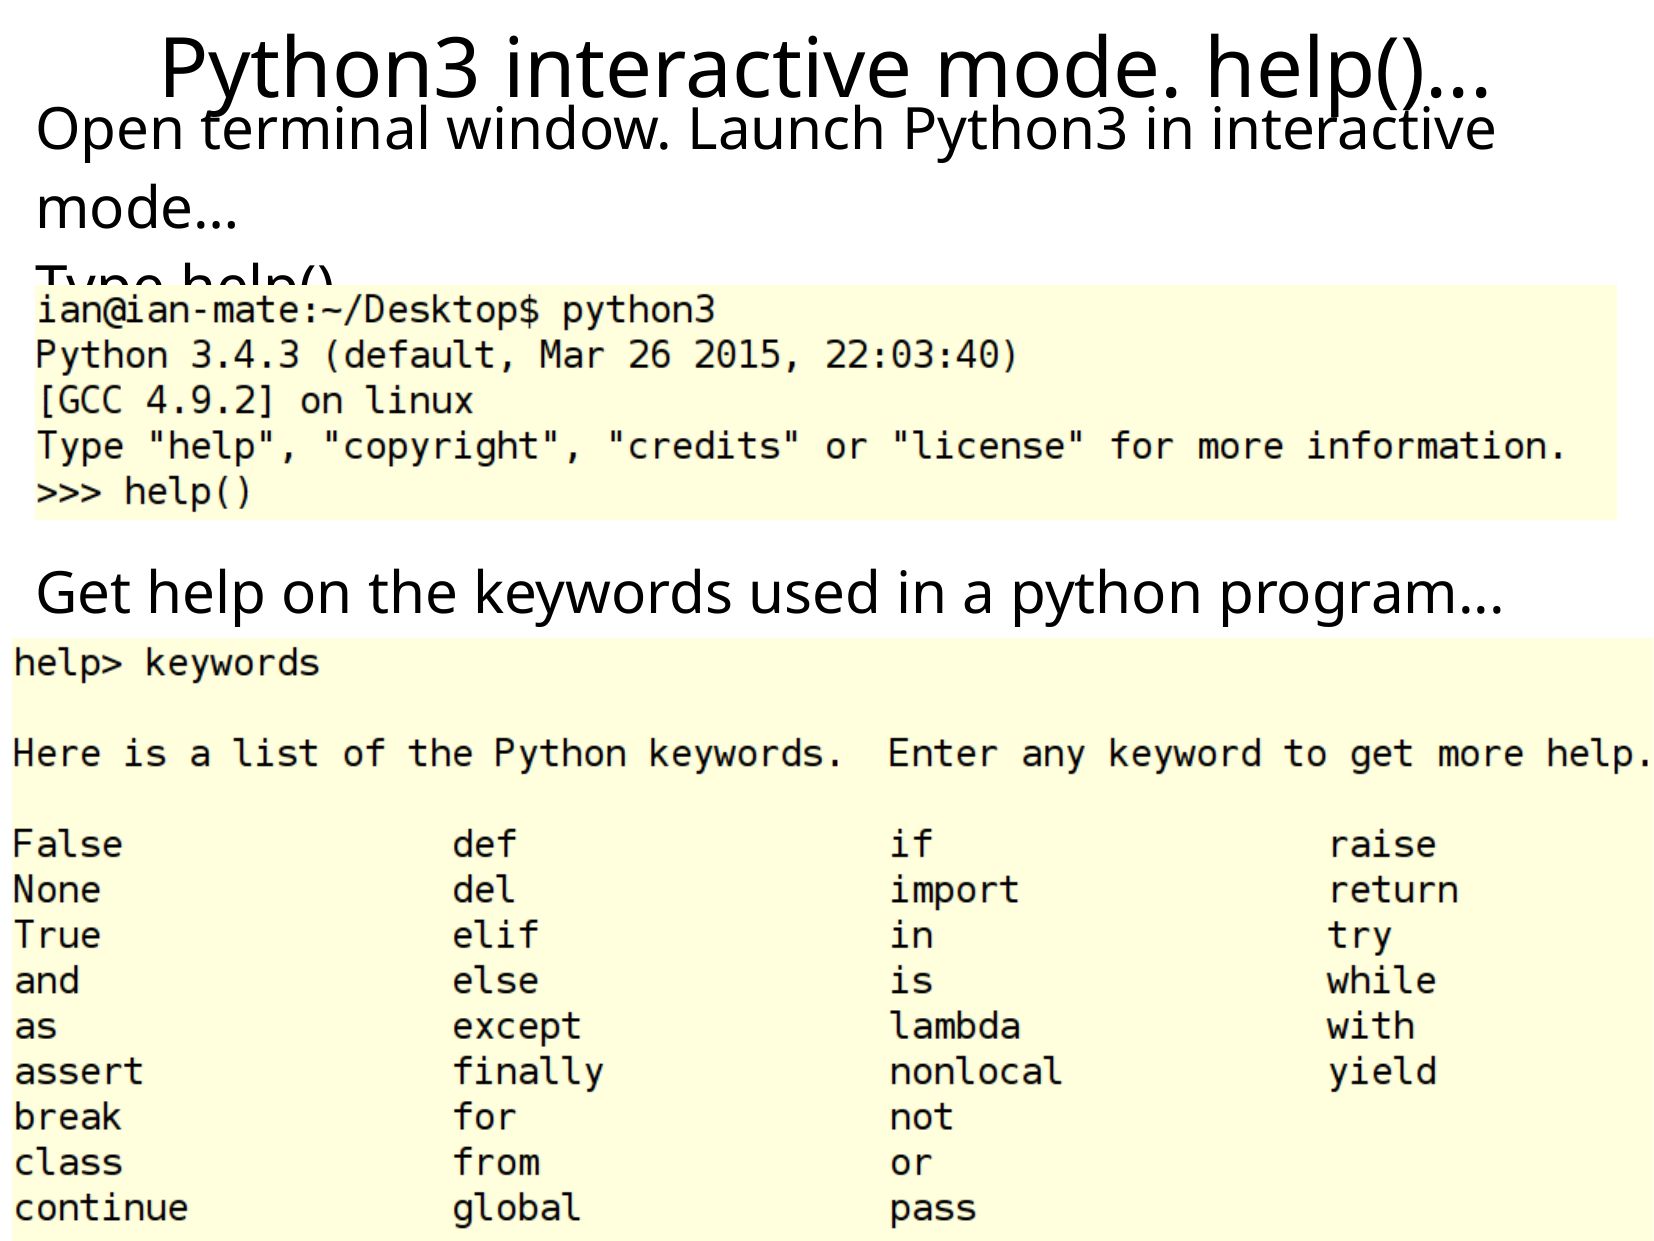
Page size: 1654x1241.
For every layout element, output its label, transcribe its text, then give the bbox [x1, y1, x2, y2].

text_box Get help on the keywords used in a python program... [35, 543, 1619, 639]
picture [35, 285, 1617, 520]
picture [12, 638, 1654, 1241]
text_box Open terminal window. Launch Python3 in interactive mode… Type help() [35, 141, 1619, 271]
title Python3 interactive mode. help()... [94, 11, 1583, 119]
